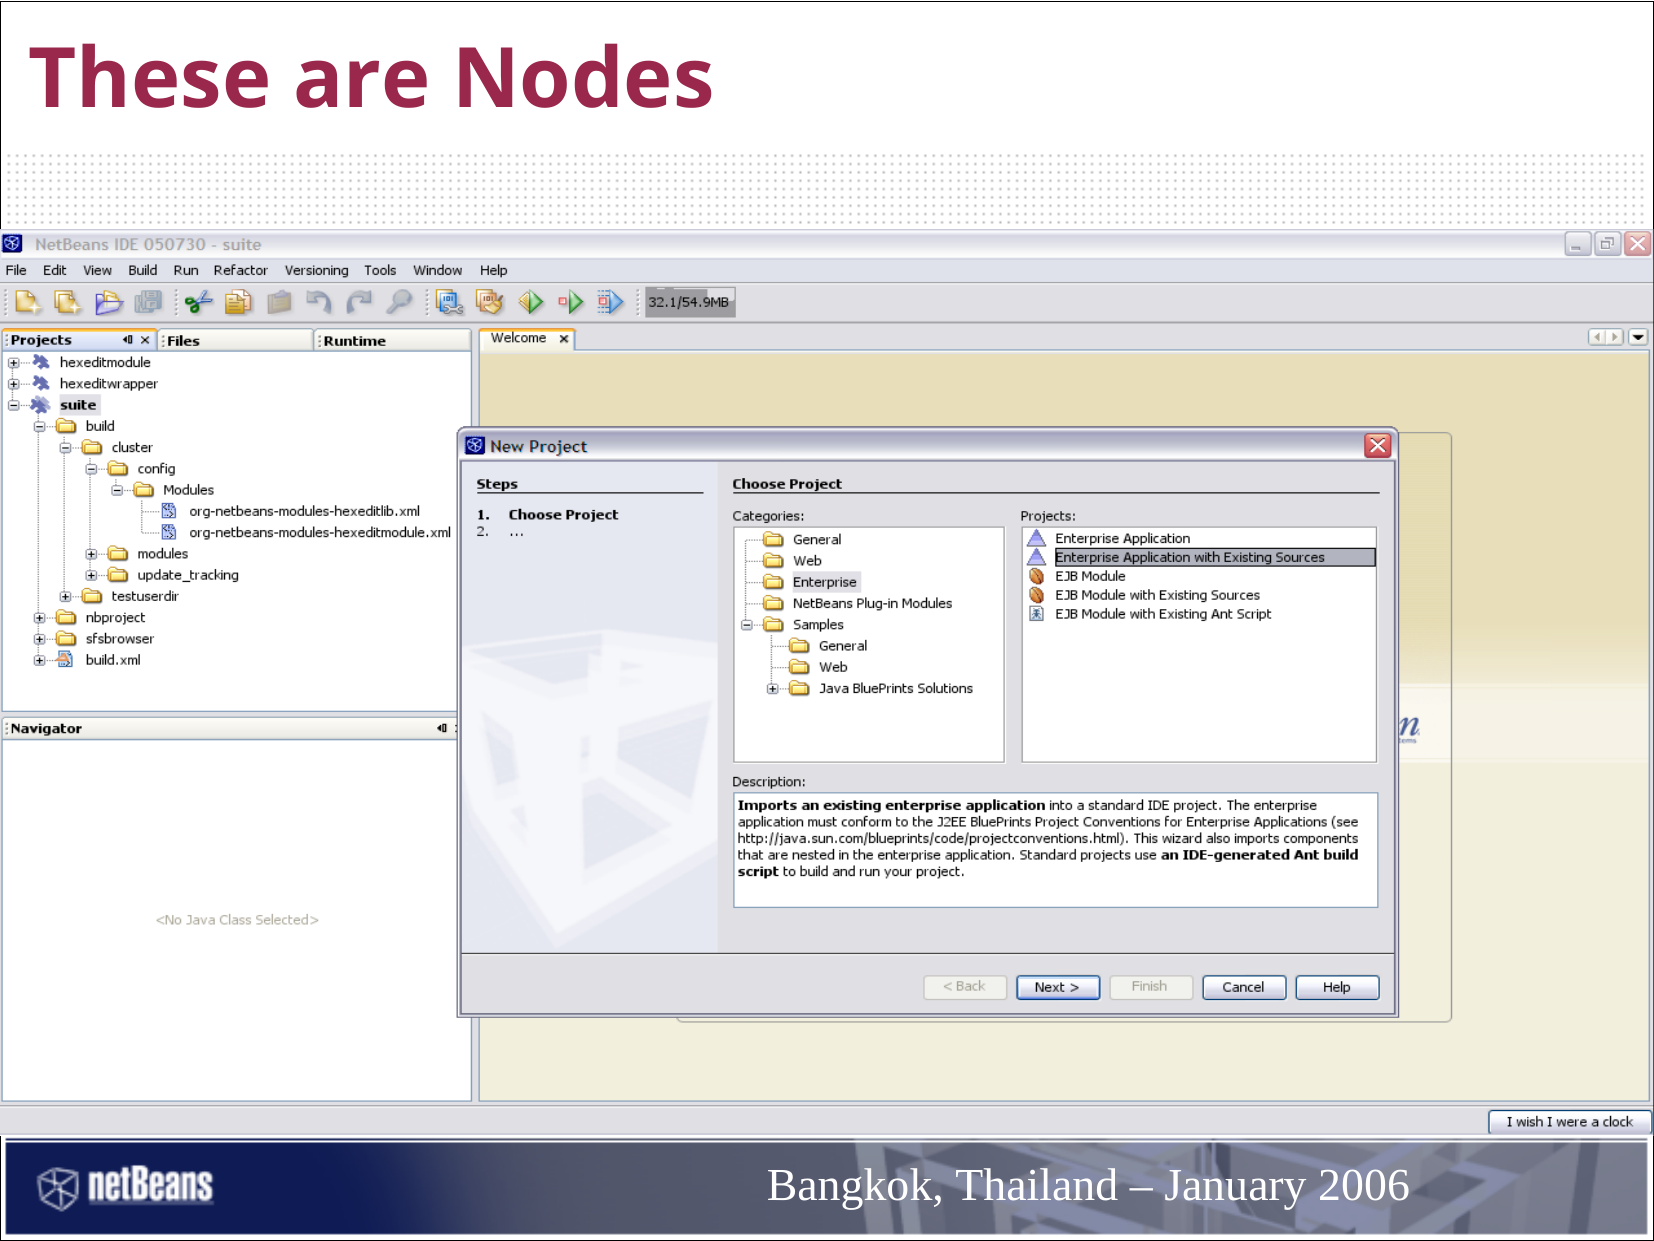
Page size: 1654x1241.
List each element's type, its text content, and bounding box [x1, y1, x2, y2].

title These are Nodes [28, 0, 1619, 152]
picture [0, 2, 1654, 1240]
